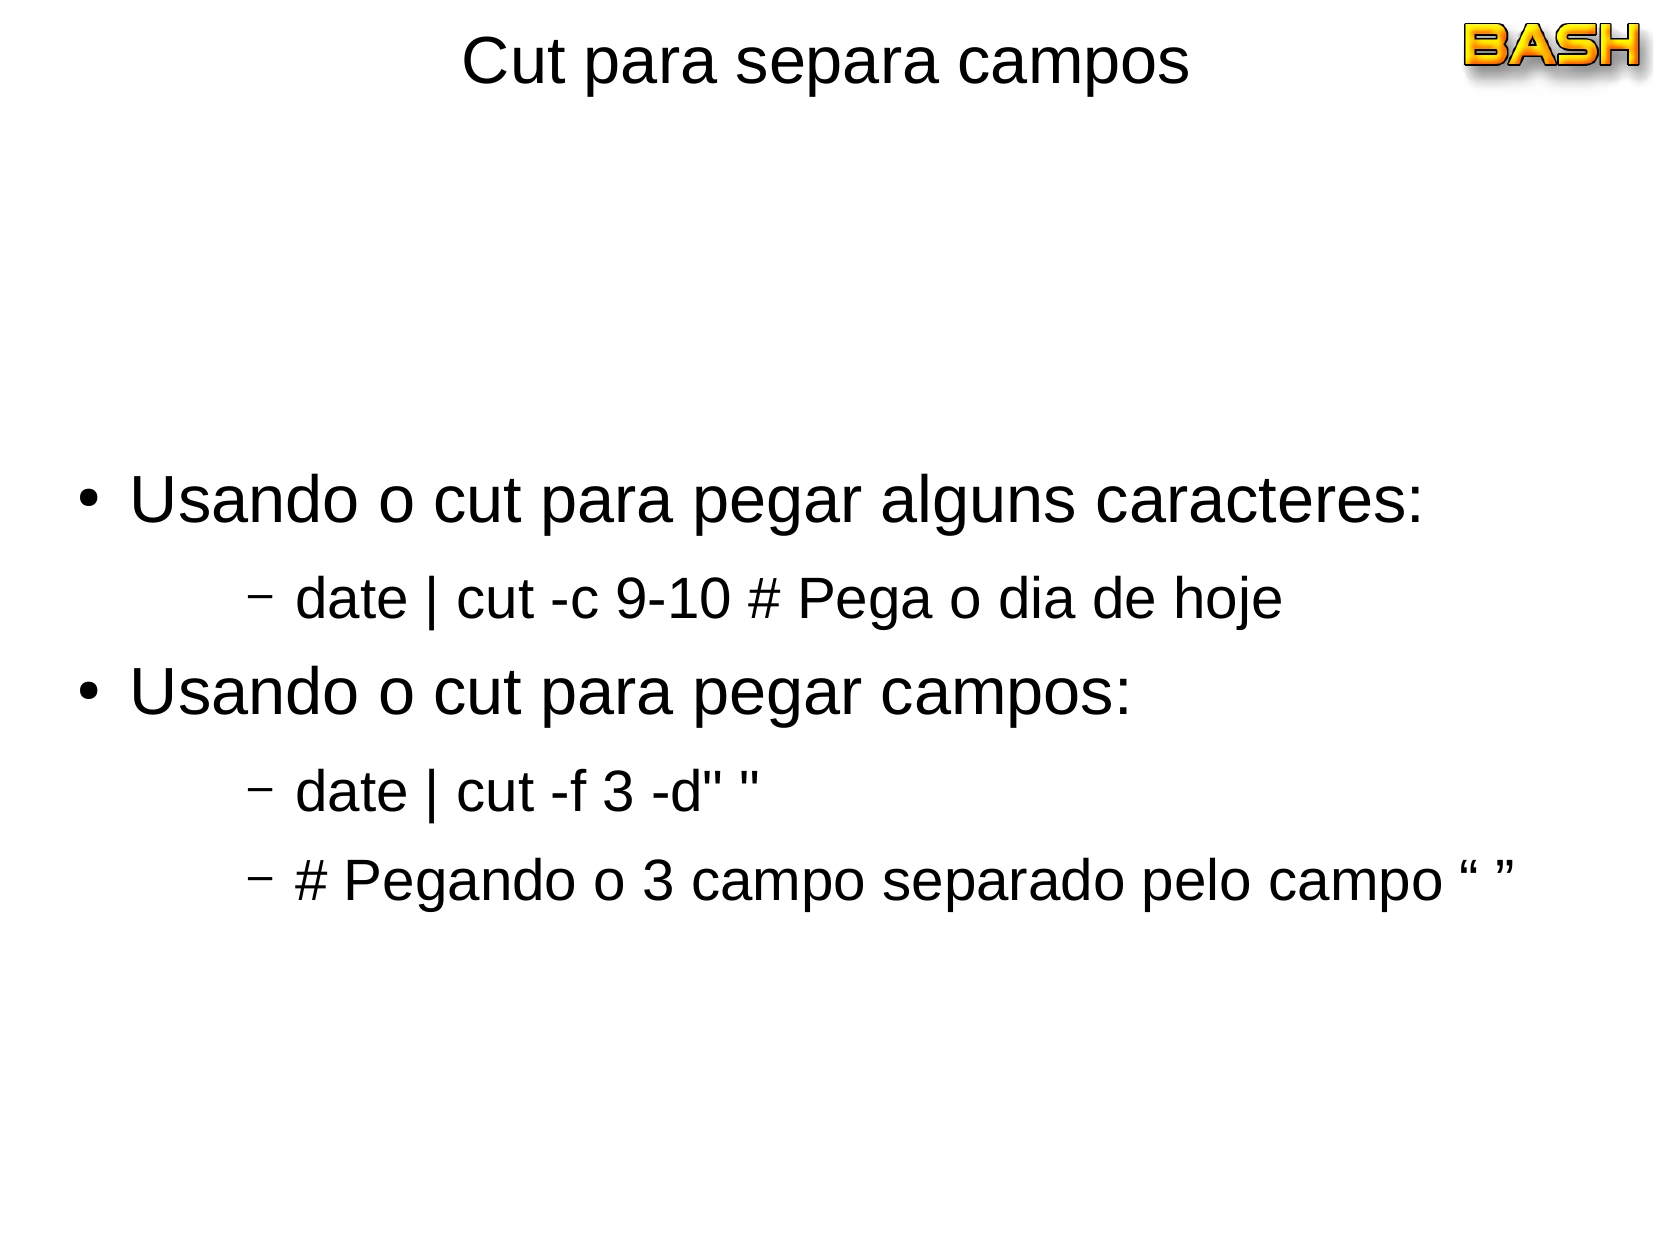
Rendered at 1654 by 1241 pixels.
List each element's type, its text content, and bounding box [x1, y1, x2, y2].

title Cut para separa campos [82, 22, 1571, 98]
list Usando o cut para pegar alguns caracteres: date | cut -c 9-10 # Pega o dia de hoje Usando o cut para pegar campos: date | cut -f 3 -d" " # Pegando o 3 campo separado pelo campo “ ” [59, 461, 1595, 913]
picture [1450, 0, 1654, 96]
